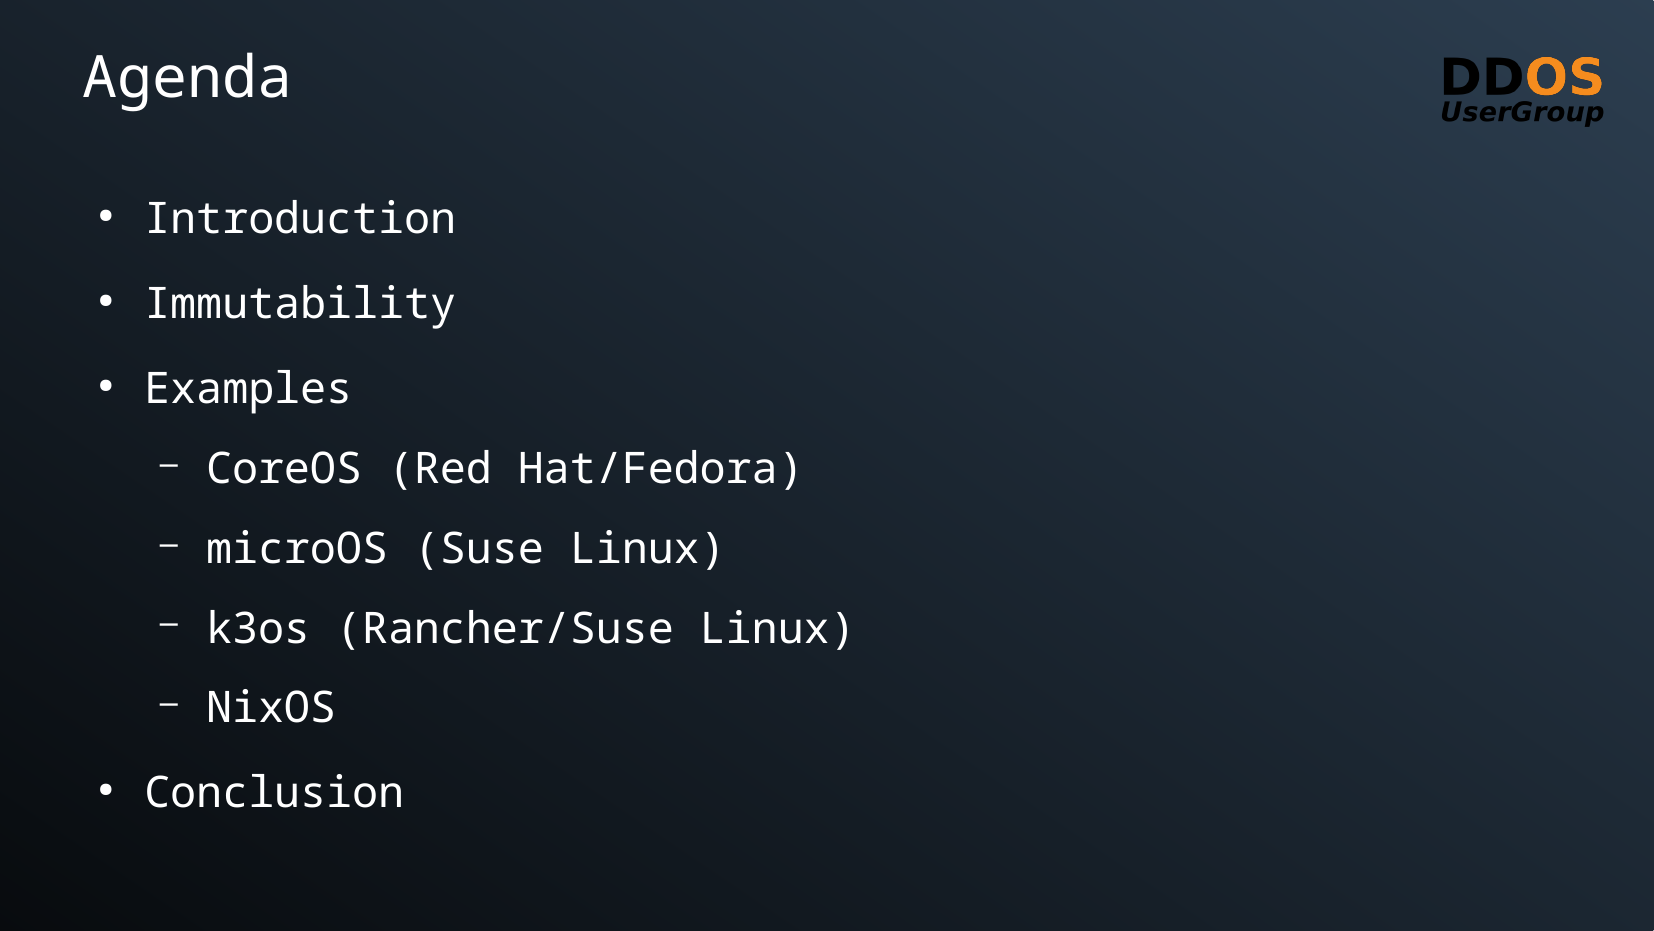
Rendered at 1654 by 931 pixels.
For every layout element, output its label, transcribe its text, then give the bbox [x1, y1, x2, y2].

title Agenda [82, 37, 1388, 113]
list Introduction Immutability Examples CoreOS (Red Hat/Fedora) microOS (Suse Linux) k3os (Rancher/Suse Linux) NixOS Conclusion [82, 187, 1571, 826]
picture [1432, 37, 1613, 150]
